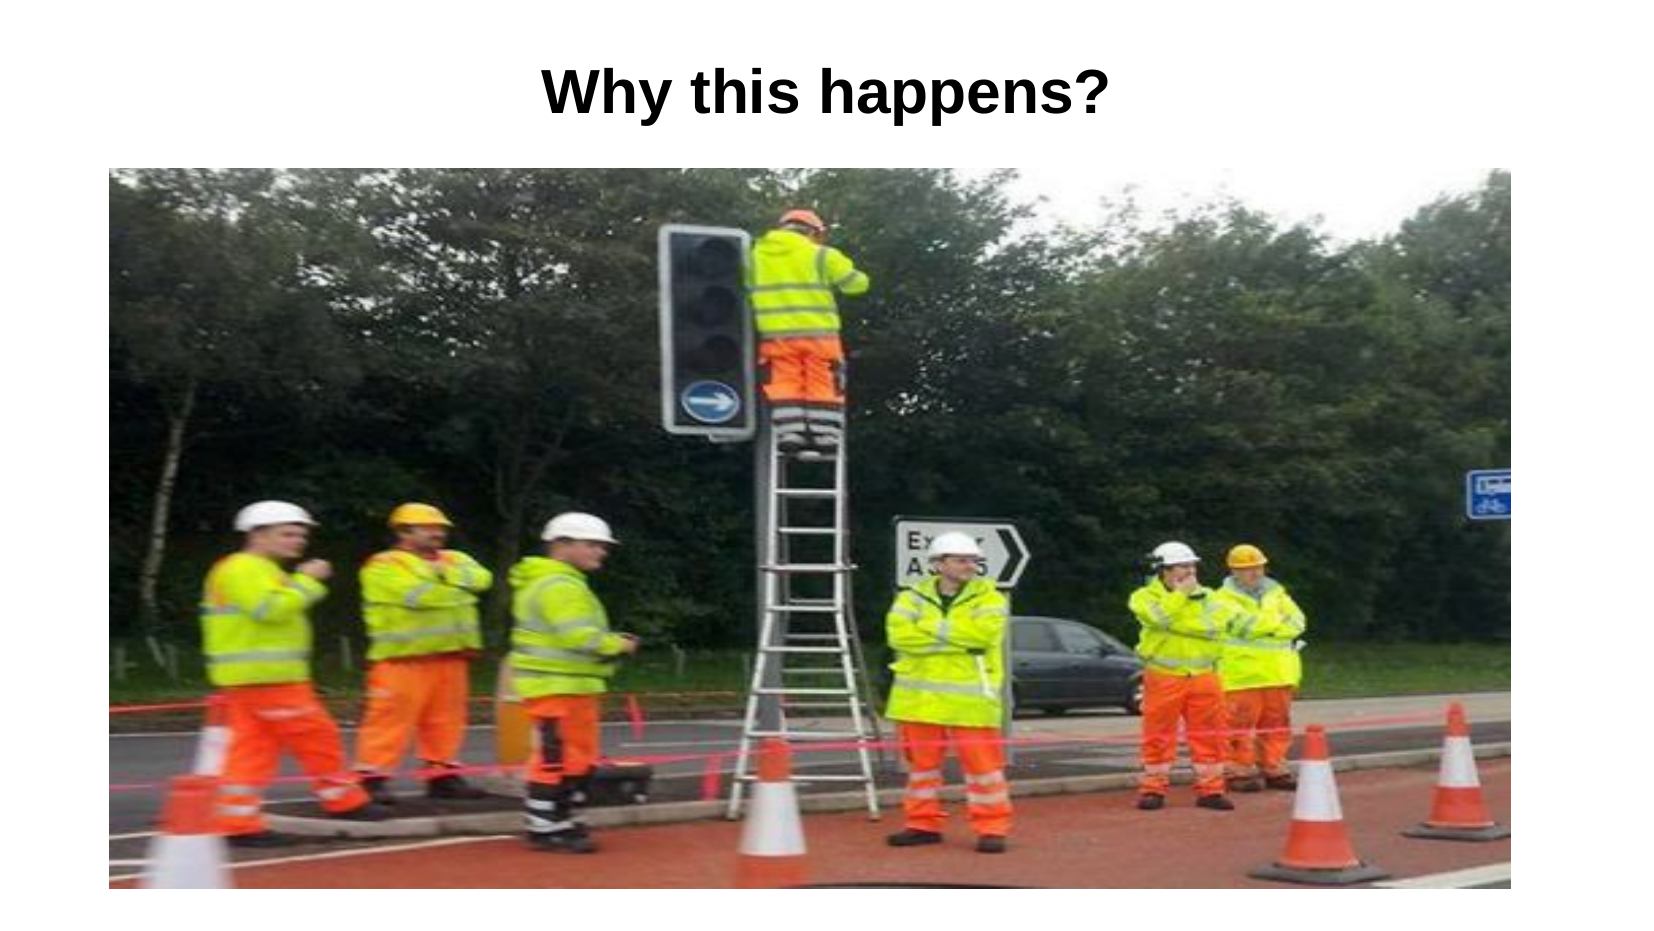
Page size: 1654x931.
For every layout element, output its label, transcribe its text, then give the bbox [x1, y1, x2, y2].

title Why this happens? [82, 37, 1571, 147]
picture [109, 168, 1511, 889]
